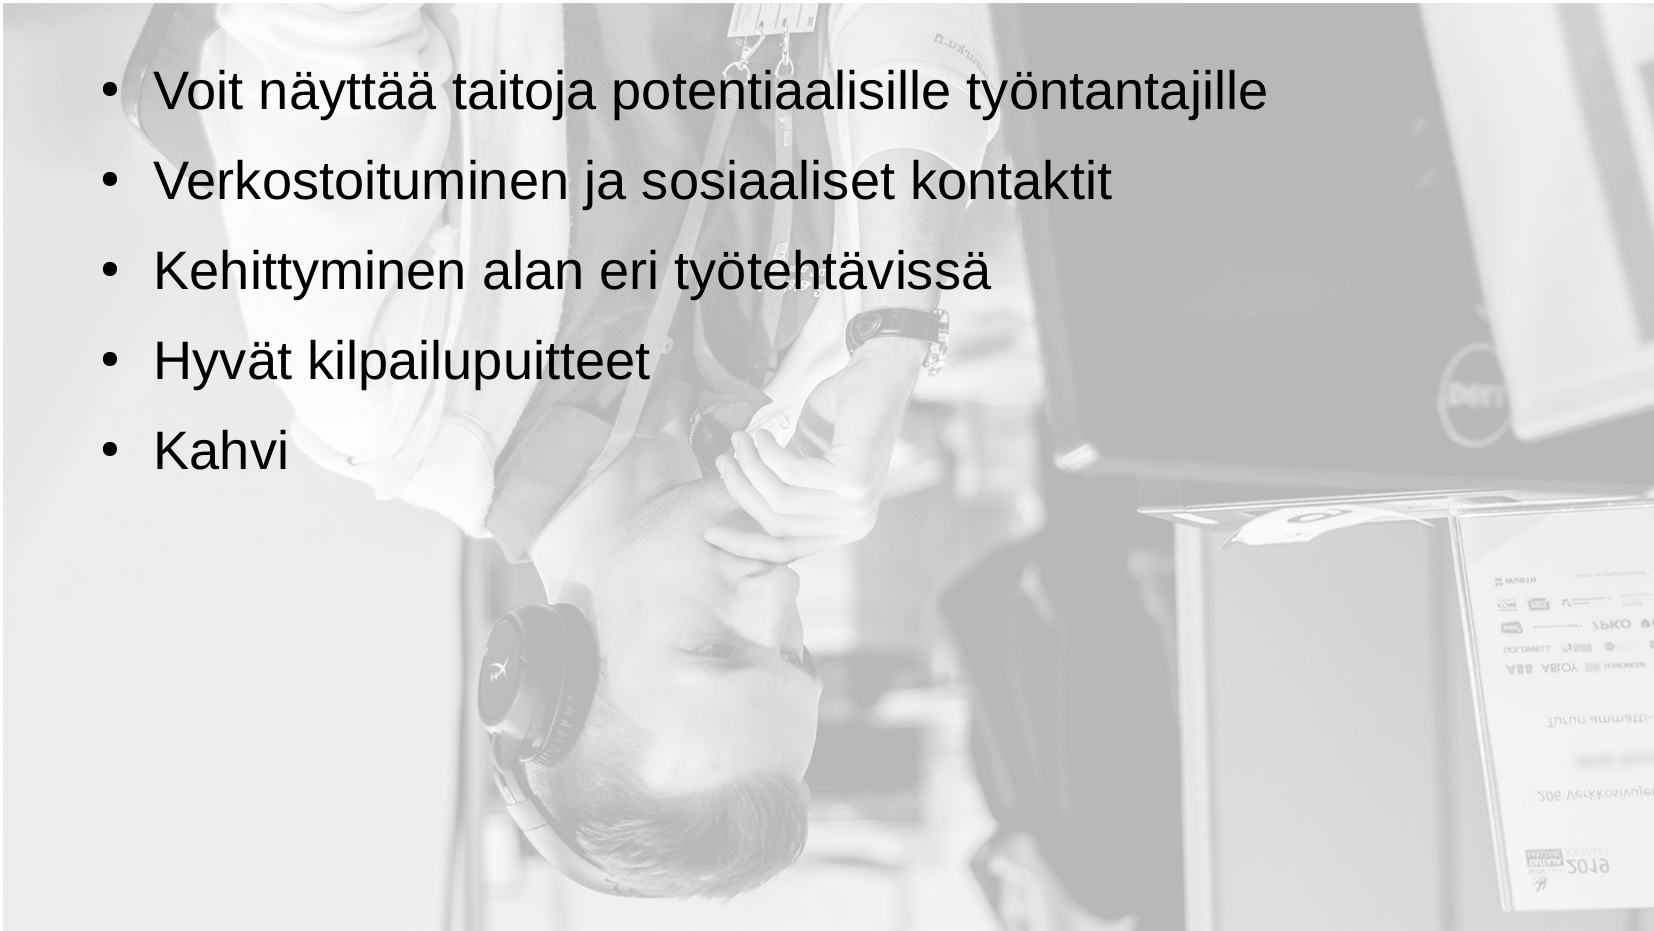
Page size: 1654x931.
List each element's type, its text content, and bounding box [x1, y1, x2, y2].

picture [3, 3, 1654, 931]
list Voit näyttää taitoja potentiaalisille työntantajille Verkostoituminen ja sosiaaliset kontaktit Kehittyminen alan eri työtehtävissä Hyvät kilpailupuitteet Kahvi [82, 60, 1571, 601]
